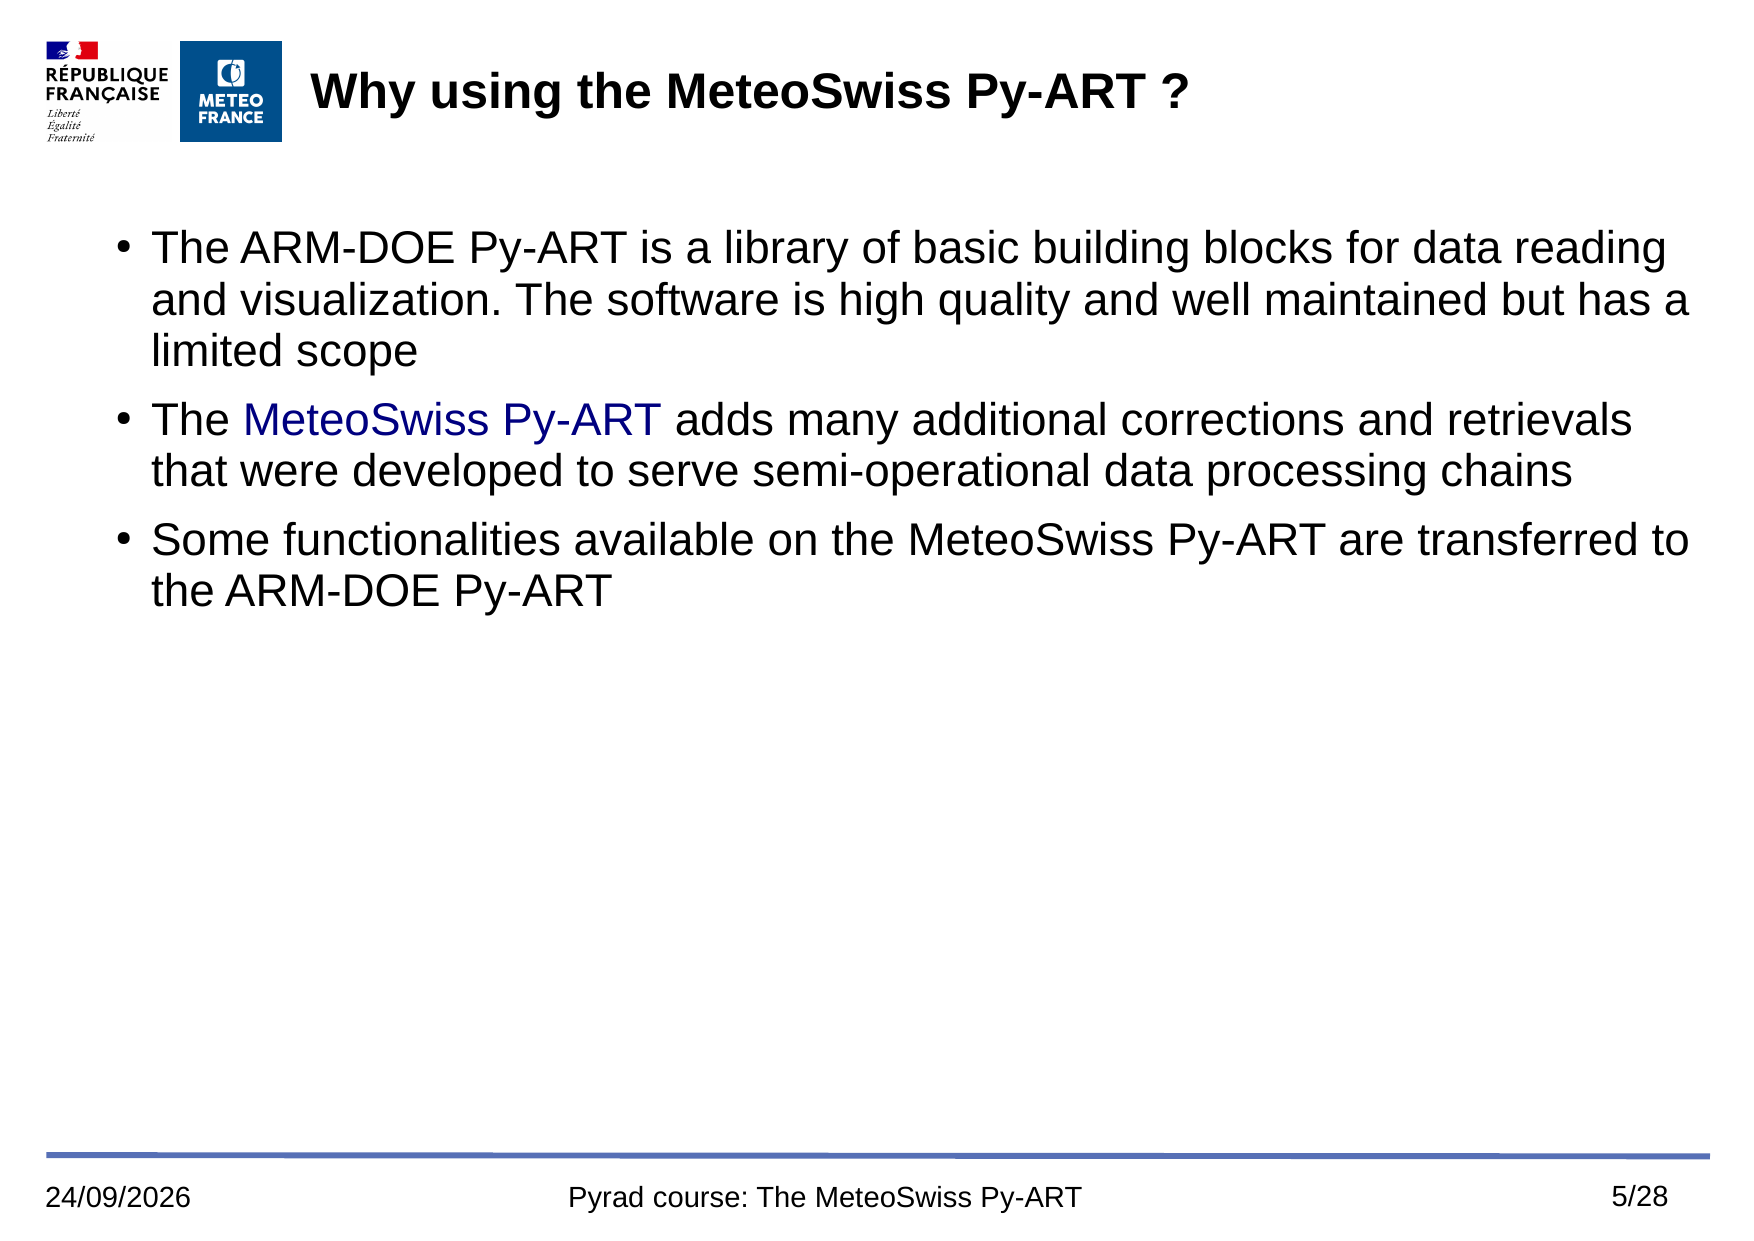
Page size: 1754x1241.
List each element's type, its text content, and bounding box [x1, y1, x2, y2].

picture [46, 41, 172, 142]
picture [180, 41, 282, 142]
list The ARM-DOE Py-ART is a library of basic building blocks for data reading and visualization. The software is high quality and well maintained but has a limited scope The MeteoSwiss Py-ART adds many additional corrections and retrievals that were developed to serve semi-operational data processing chains Some functionalities available on the MeteoSwiss Py-ART are transferred to the ARM-DOE Py-ART [44, 222, 1712, 1118]
title Why using the MeteoSwiss Py-ART ? [310, 40, 1697, 142]
